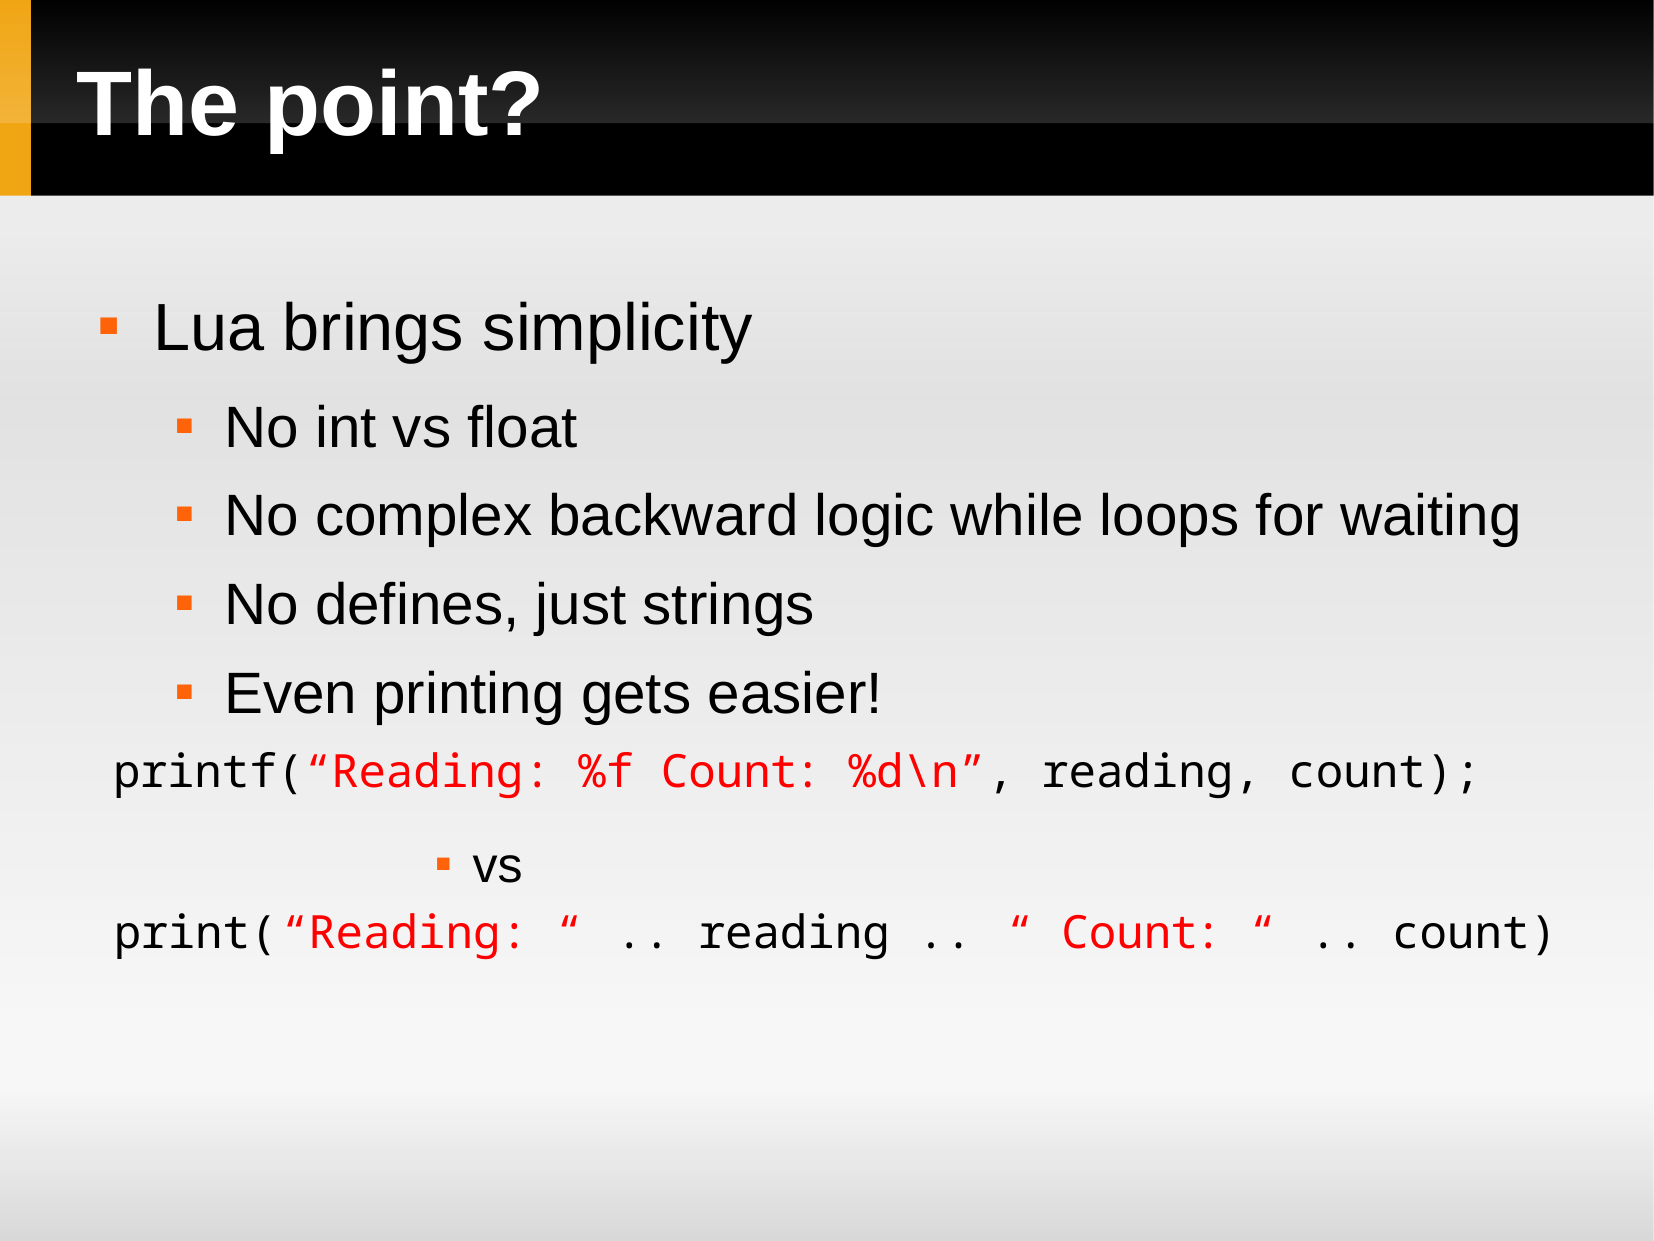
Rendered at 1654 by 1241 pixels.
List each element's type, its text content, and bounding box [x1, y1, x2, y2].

chart [111, 750, 1562, 840]
title The point? [76, 0, 1565, 208]
picture [0, 0, 1654, 1241]
chart [112, 910, 1626, 1025]
list Lua brings simplicity No int vs float No complex backward logic while loops for waiting No defines, just strings Even printing gets easier! vs [82, 290, 1571, 1109]
